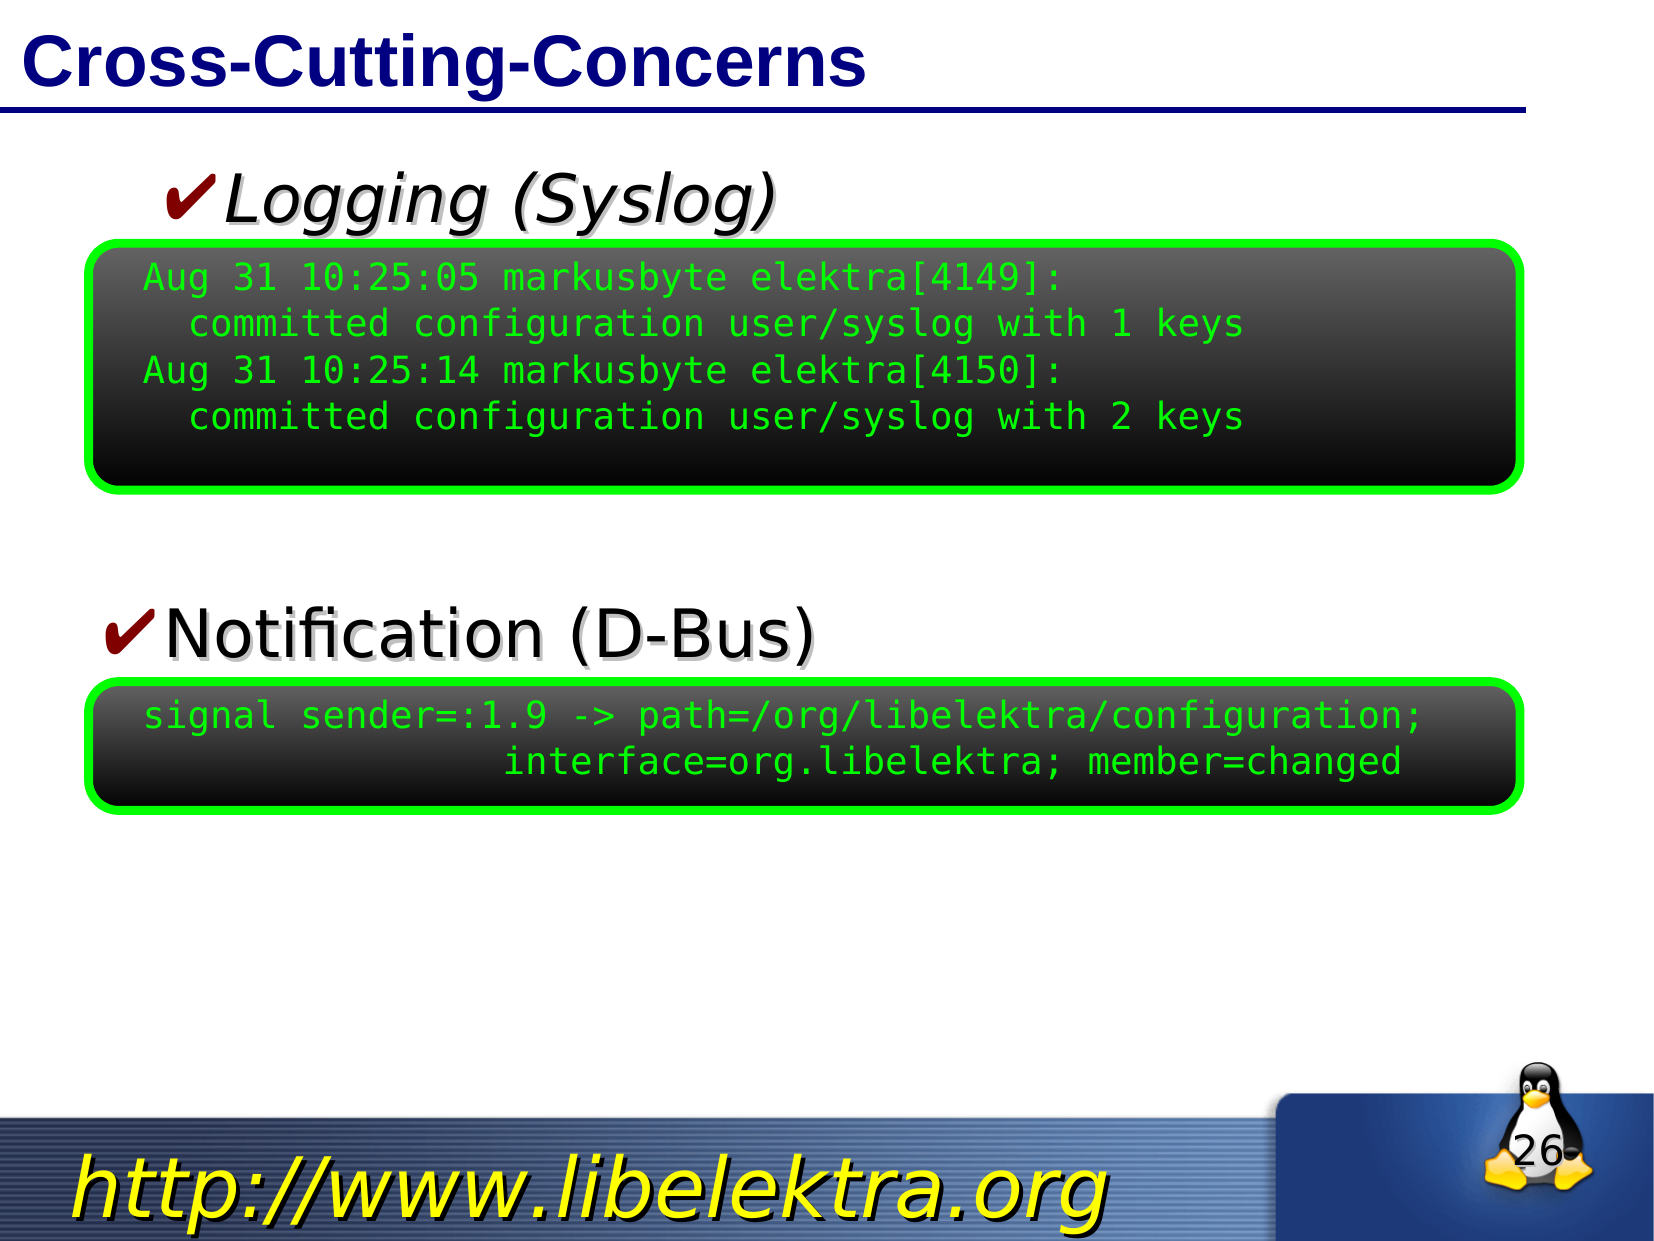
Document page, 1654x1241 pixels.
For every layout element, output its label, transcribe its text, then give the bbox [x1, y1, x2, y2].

text_box signal sender=:1.9 -> path=/org/libelektra/configuration; interface=org.libelektra; member=changed [142, 690, 1489, 802]
text_box <Nummer> [1312, 1122, 1565, 1178]
text_box Cross-Cutting-Concerns [21, 14, 1611, 111]
text_box Aug 31 10:25:05 markusbyte elektra[4149]: committed configuration user/syslog with 1 keys Aug 31 10:25:14 markusbyte elektra[4150]: committed configuration user/syslog with 2 keys [142, 252, 1489, 544]
picture [0, 1061, 1654, 1241]
text_box Logging (Syslog) [104, 147, 827, 241]
text_box Notification (D-Bus) [104, 590, 1071, 669]
text_box [88, 243, 1521, 491]
text_box [88, 681, 1521, 811]
